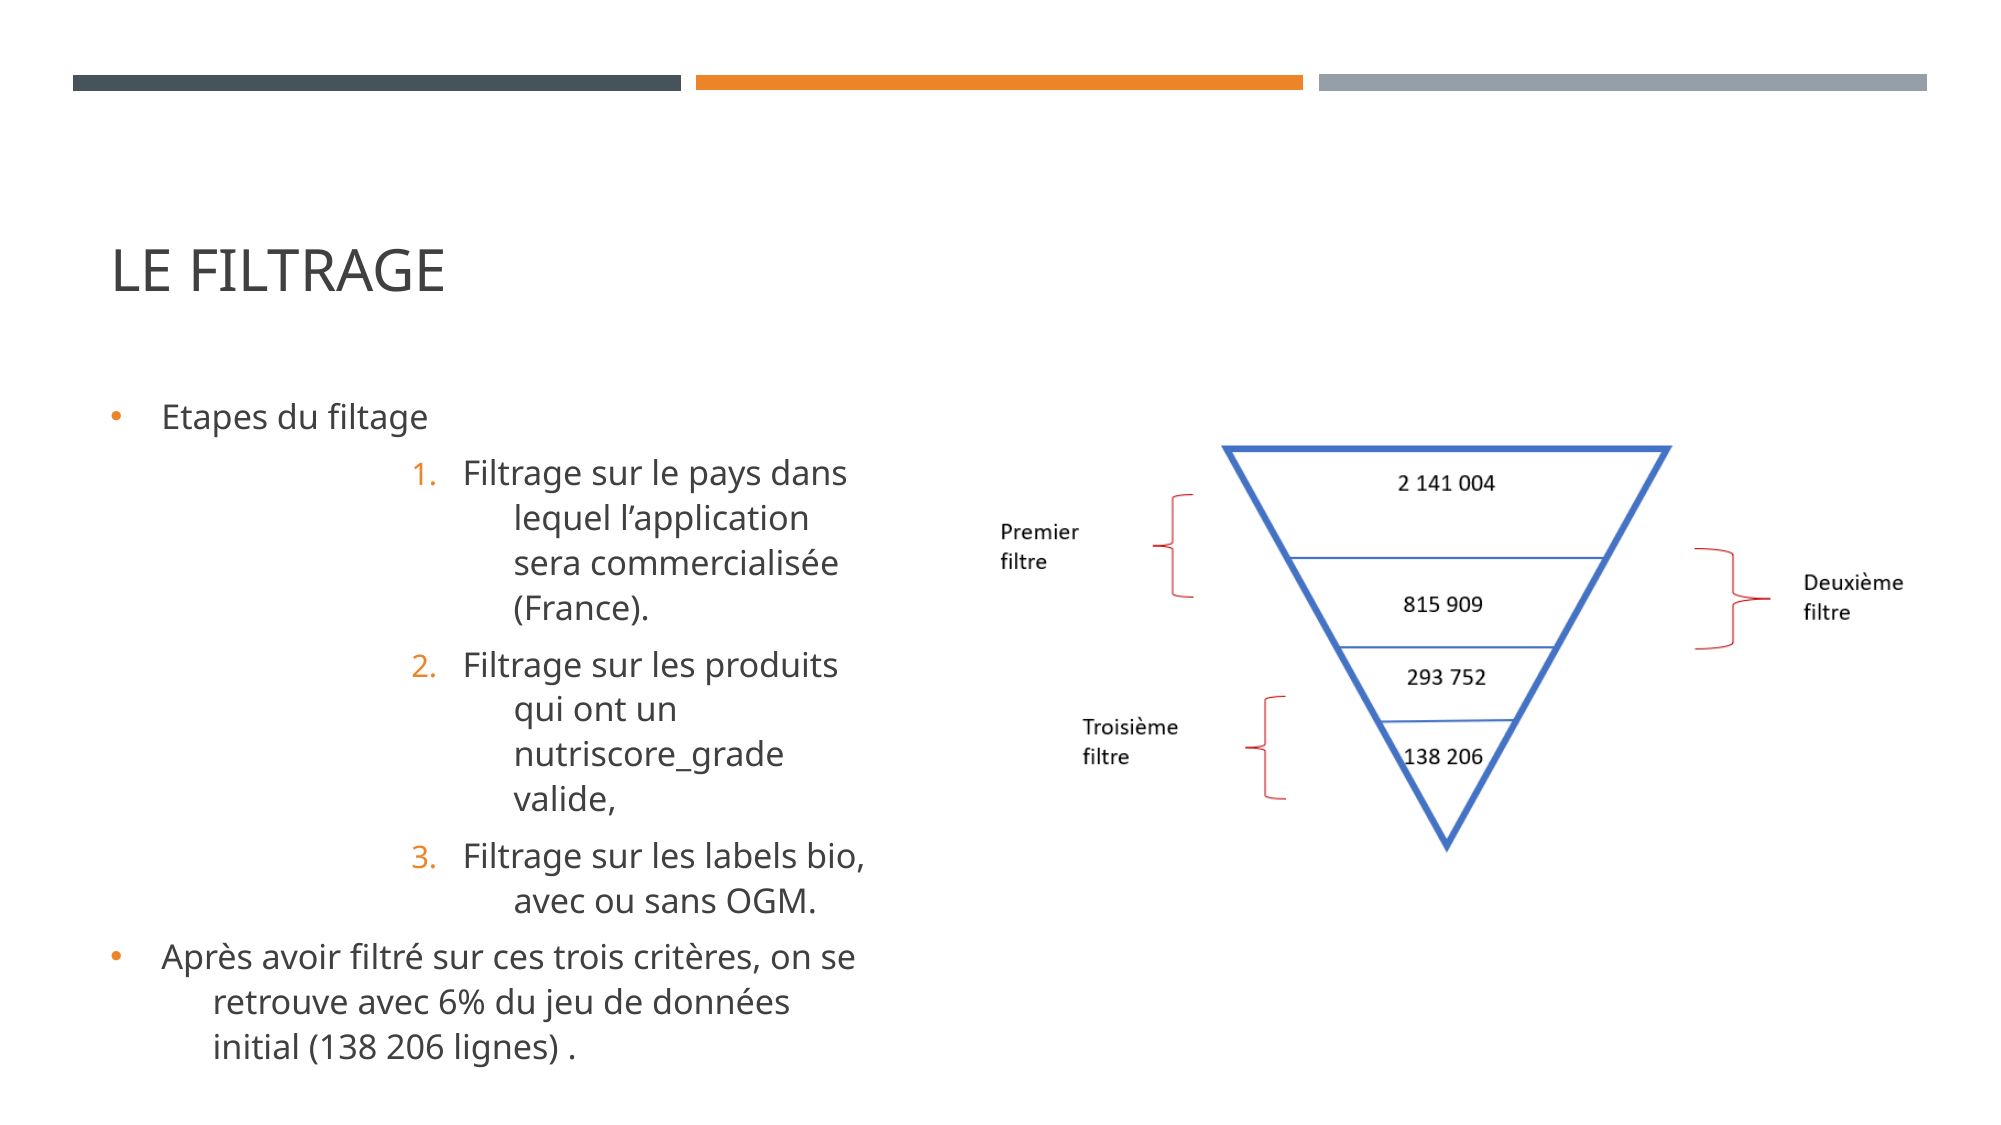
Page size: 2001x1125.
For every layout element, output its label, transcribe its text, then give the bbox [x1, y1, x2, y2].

list Etapes du filtage Filtrage sur le pays dans lequel l’application sera commercialisée (France). Filtrage sur les produits qui ont un nutriscore_grade valide, Filtrage sur les labels bio, avec ou sans OGM. Après avoir filtré sur ces trois critères, on se retrouve avec 6% du jeu de données initial (138 206 lignes) . [95, 383, 887, 1088]
picture [947, 343, 1972, 869]
title Le filtrage [95, 115, 1905, 311]
